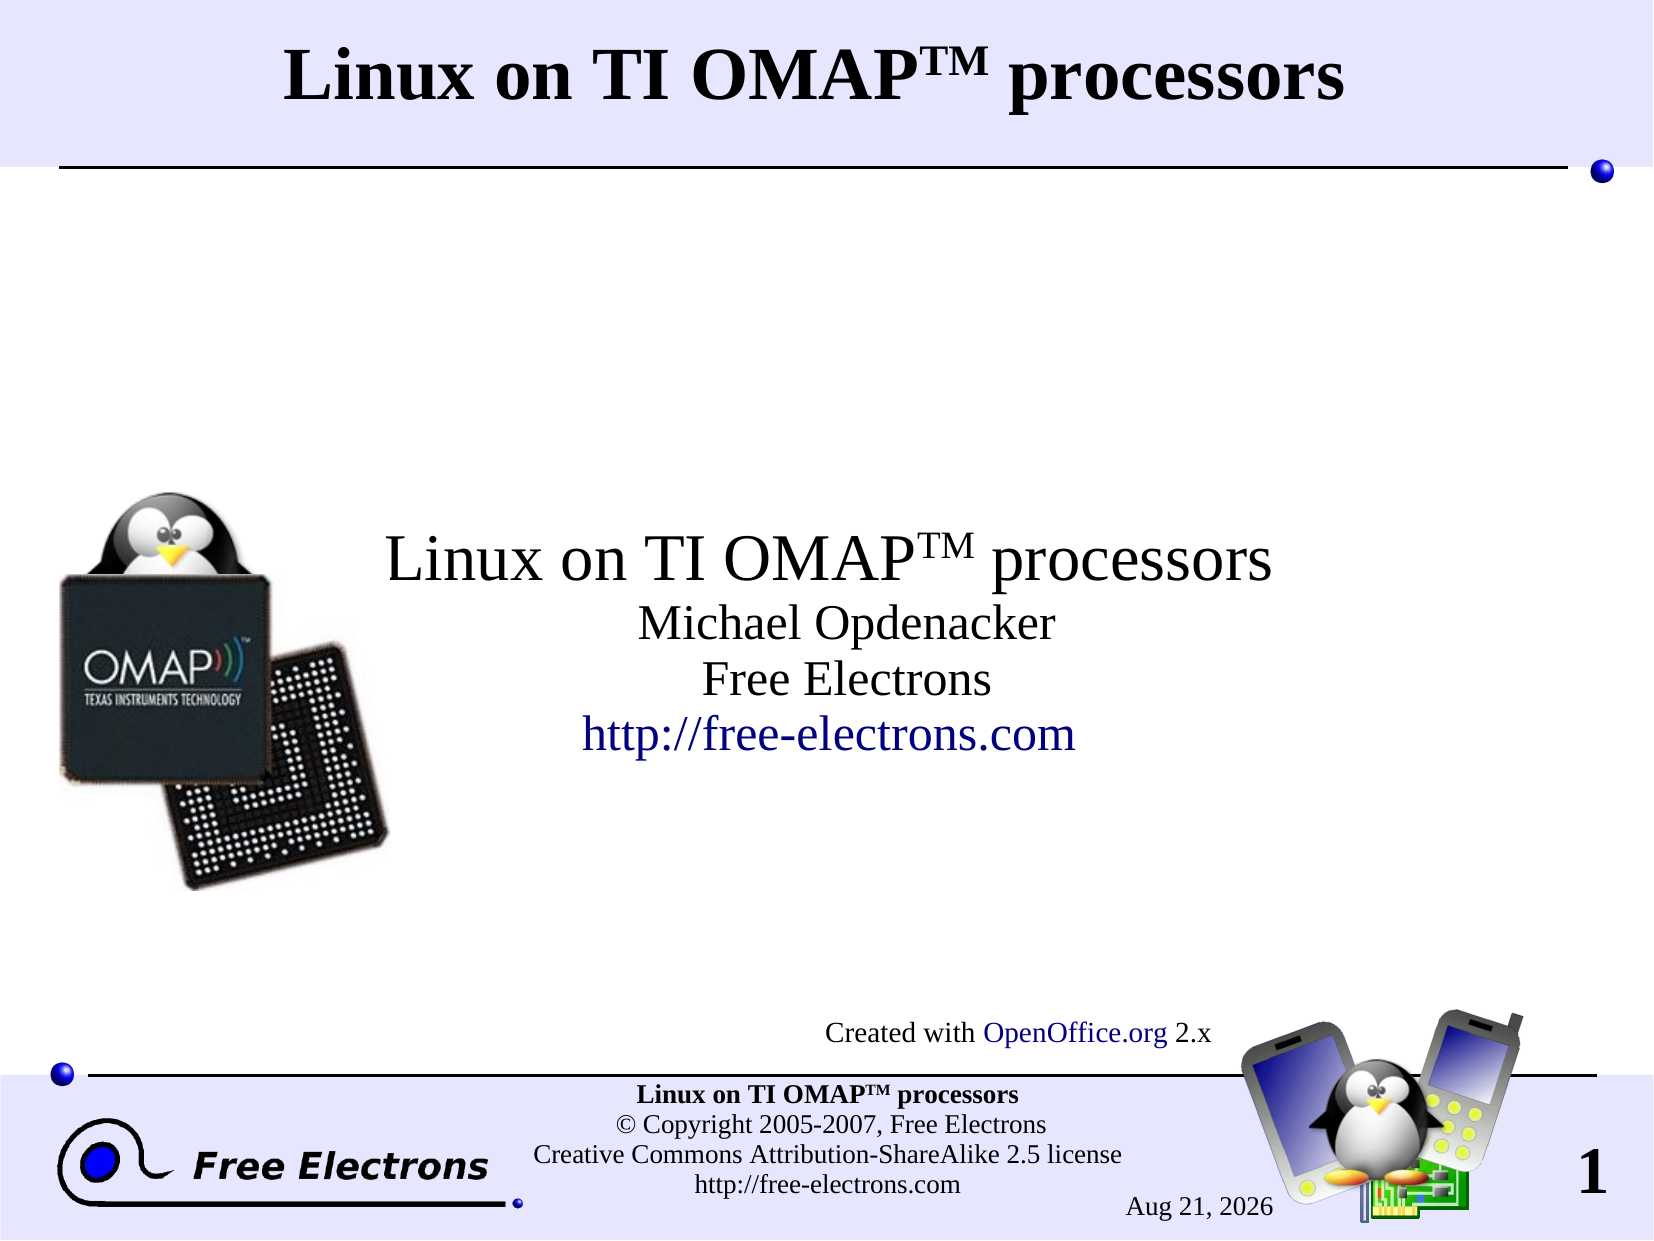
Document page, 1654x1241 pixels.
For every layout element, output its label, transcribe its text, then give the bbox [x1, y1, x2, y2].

picture [50, 1107, 527, 1216]
text_box Created with OpenOffice.org 2.x [825, 1016, 1217, 1052]
picture [1231, 1007, 1538, 1241]
picture [59, 487, 390, 891]
subtitle Linux on TI OMAPTM processors Michael Opdenacker Free Electrons http://free-electrons.com [105, 216, 1518, 1066]
title Linux on TI OMAPTM processors [41, 12, 1589, 138]
